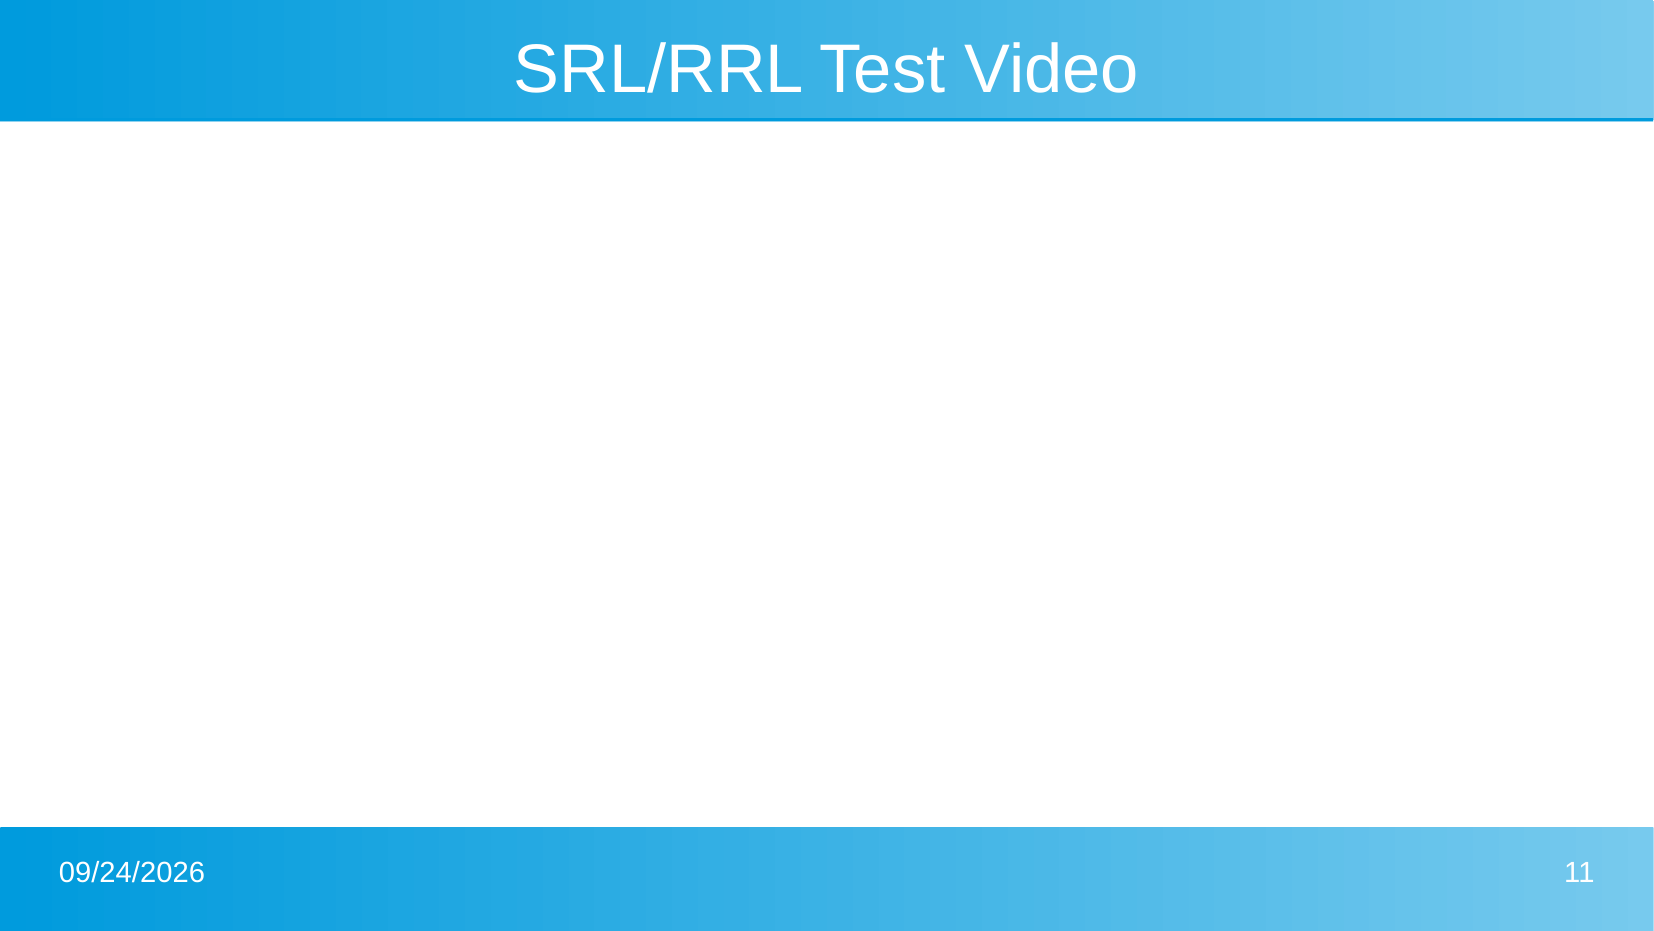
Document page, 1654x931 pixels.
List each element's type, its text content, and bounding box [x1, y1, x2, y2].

title SRL/RRL Test Video [59, 29, 1595, 108]
